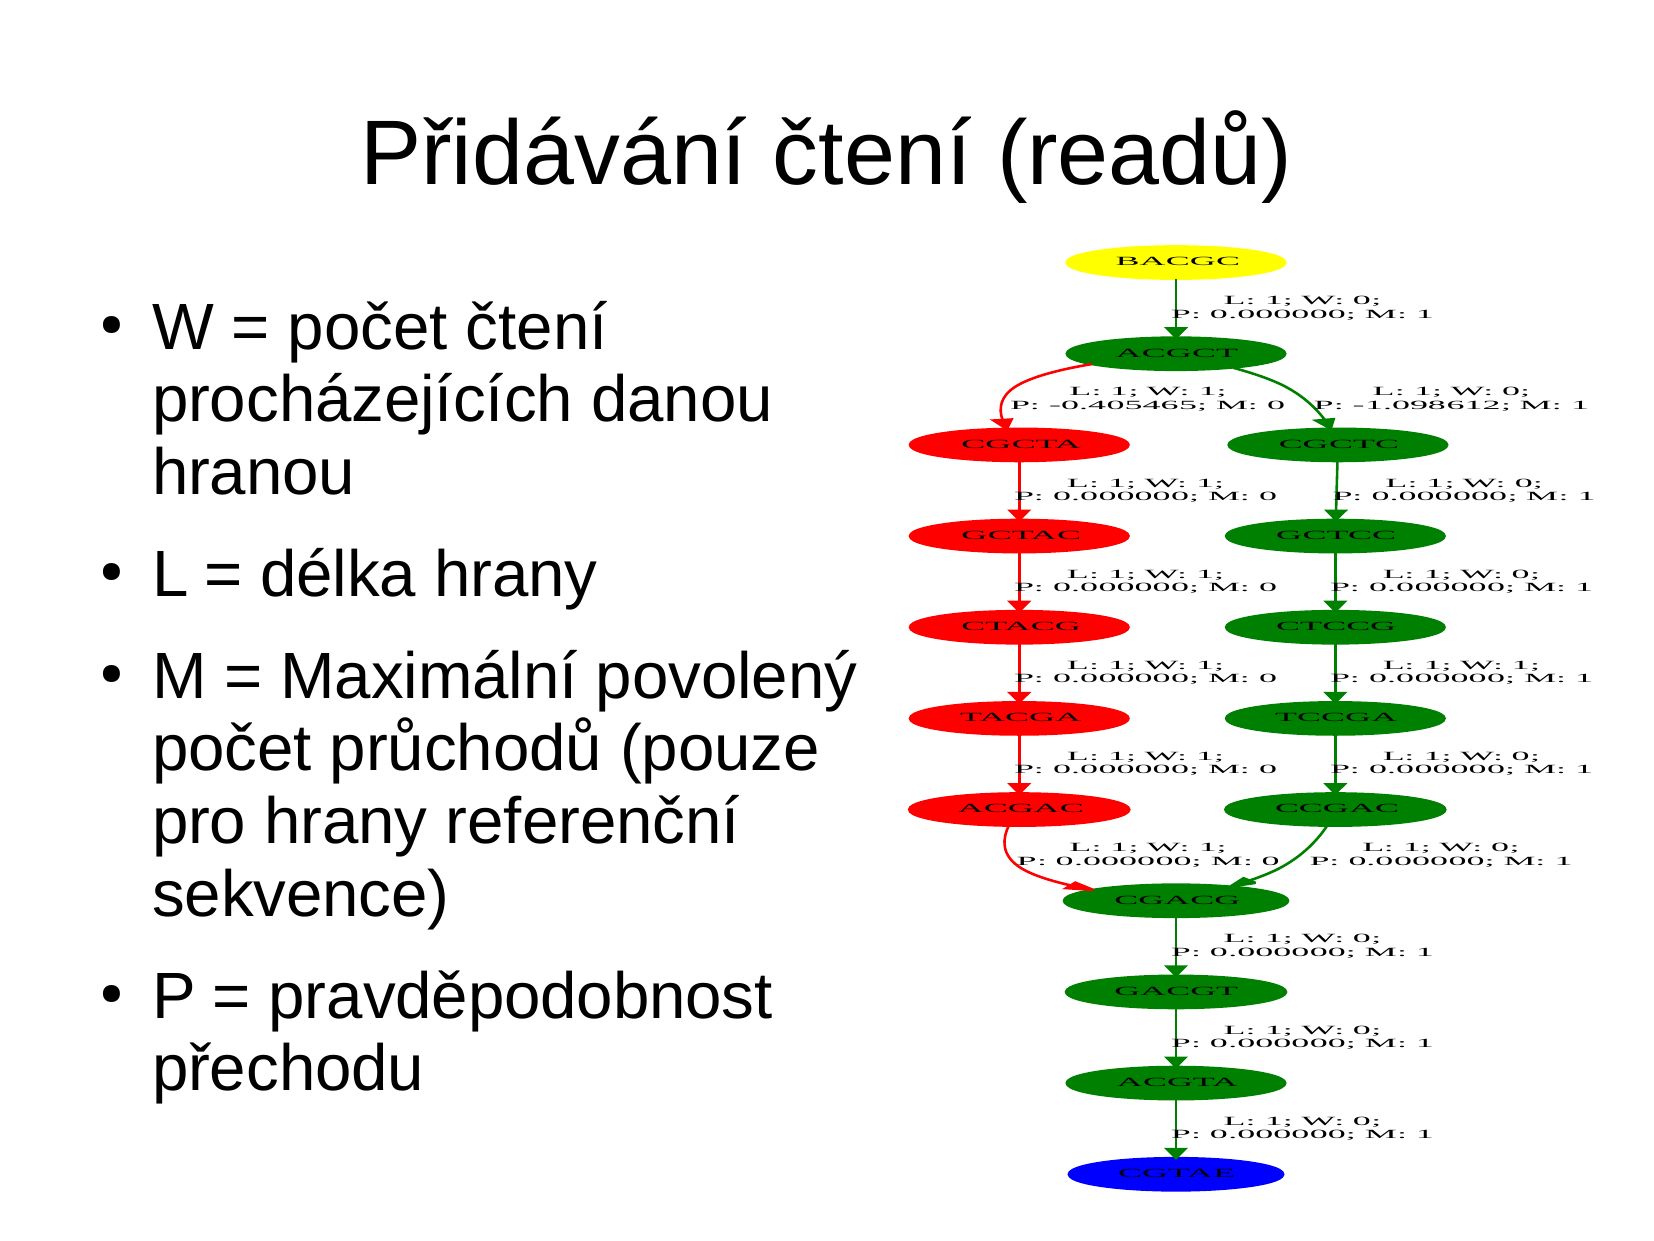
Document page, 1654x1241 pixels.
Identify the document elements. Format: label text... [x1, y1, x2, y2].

picture [897, 242, 1607, 1195]
list W = počet čtení procházejících danou hranou L = délka hrany M = Maximální povolený počet průchodů (pouze pro hrany referenční sekvence) P = pravděpodobnost přechodu [82, 290, 897, 1111]
title Přidávání čtení (readů) [82, 49, 1571, 257]
